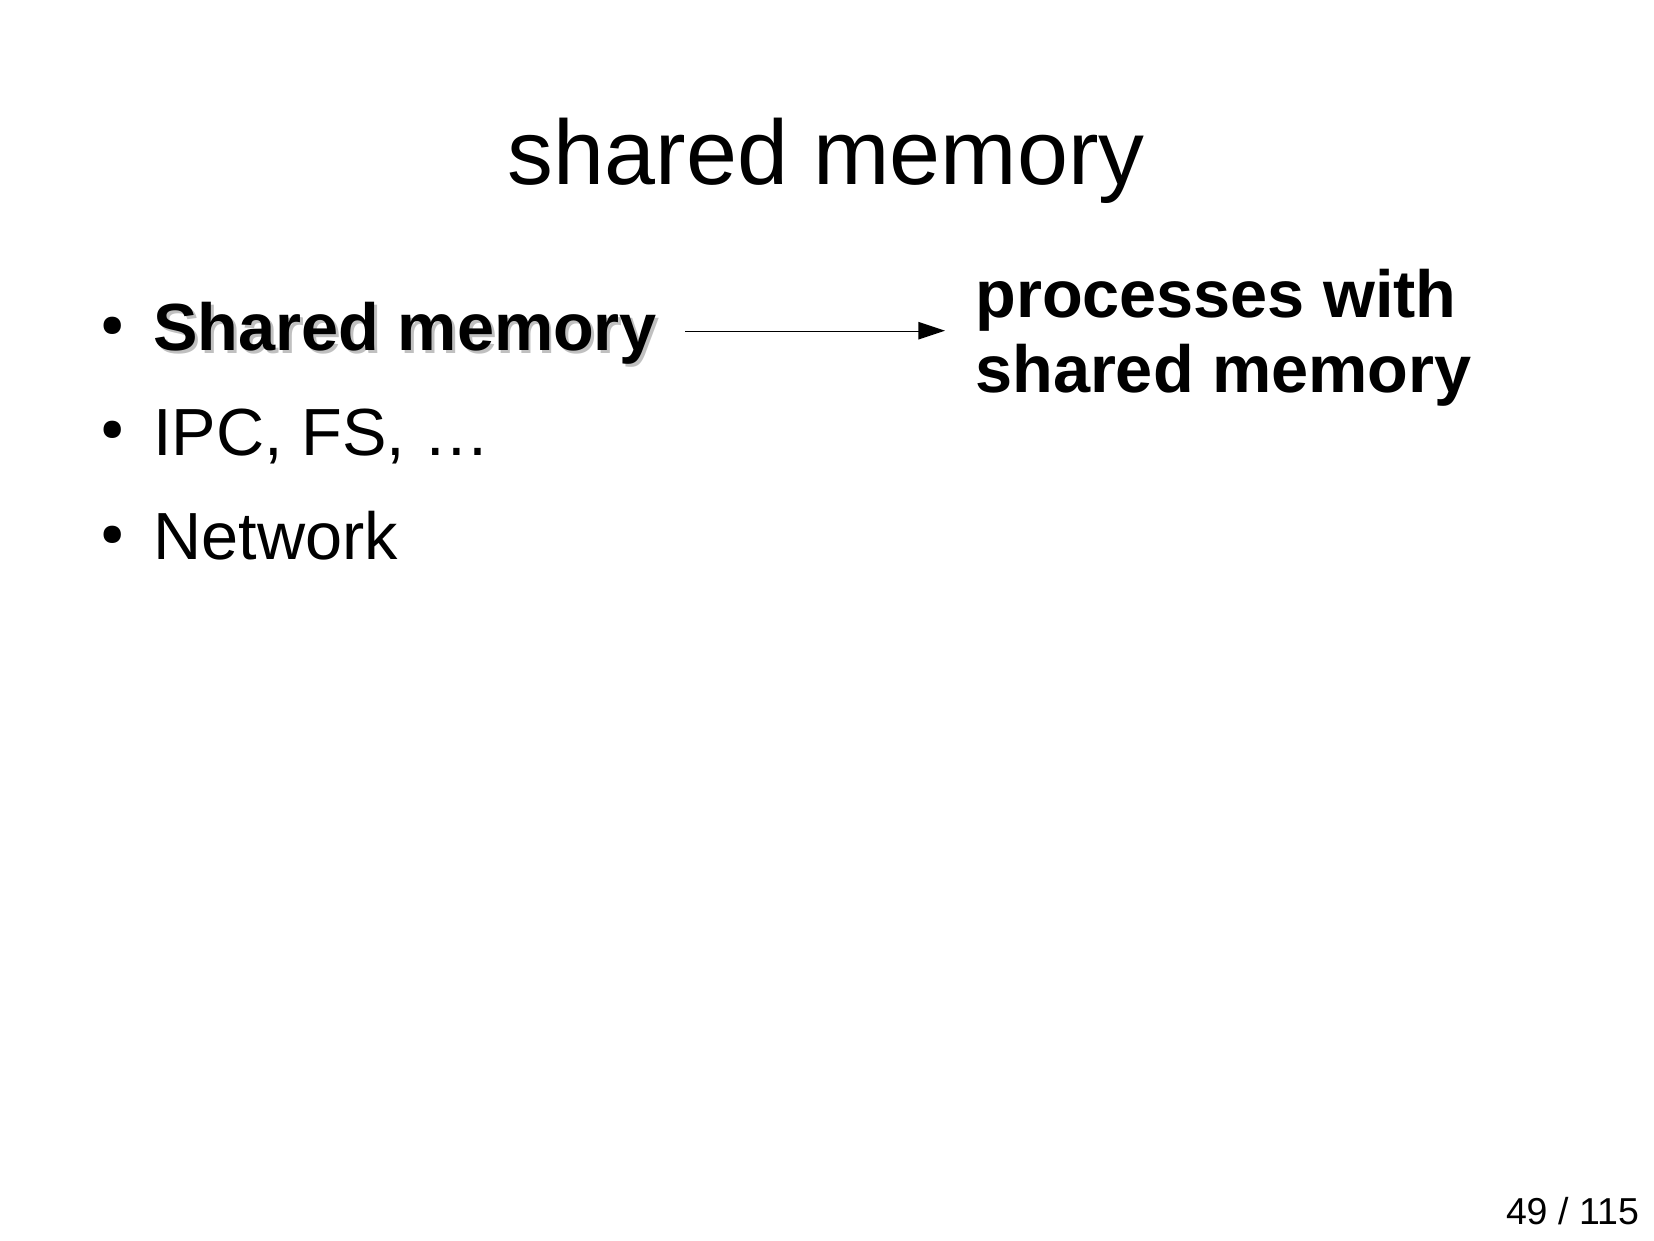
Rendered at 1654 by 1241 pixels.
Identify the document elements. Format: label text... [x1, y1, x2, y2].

text_box processes with shared memory [960, 250, 1488, 415]
title shared memory [82, 49, 1571, 257]
list Shared memory IPC, FS, … Network [82, 290, 1571, 1010]
text_box <number> / 115 [1380, 1183, 1654, 1241]
